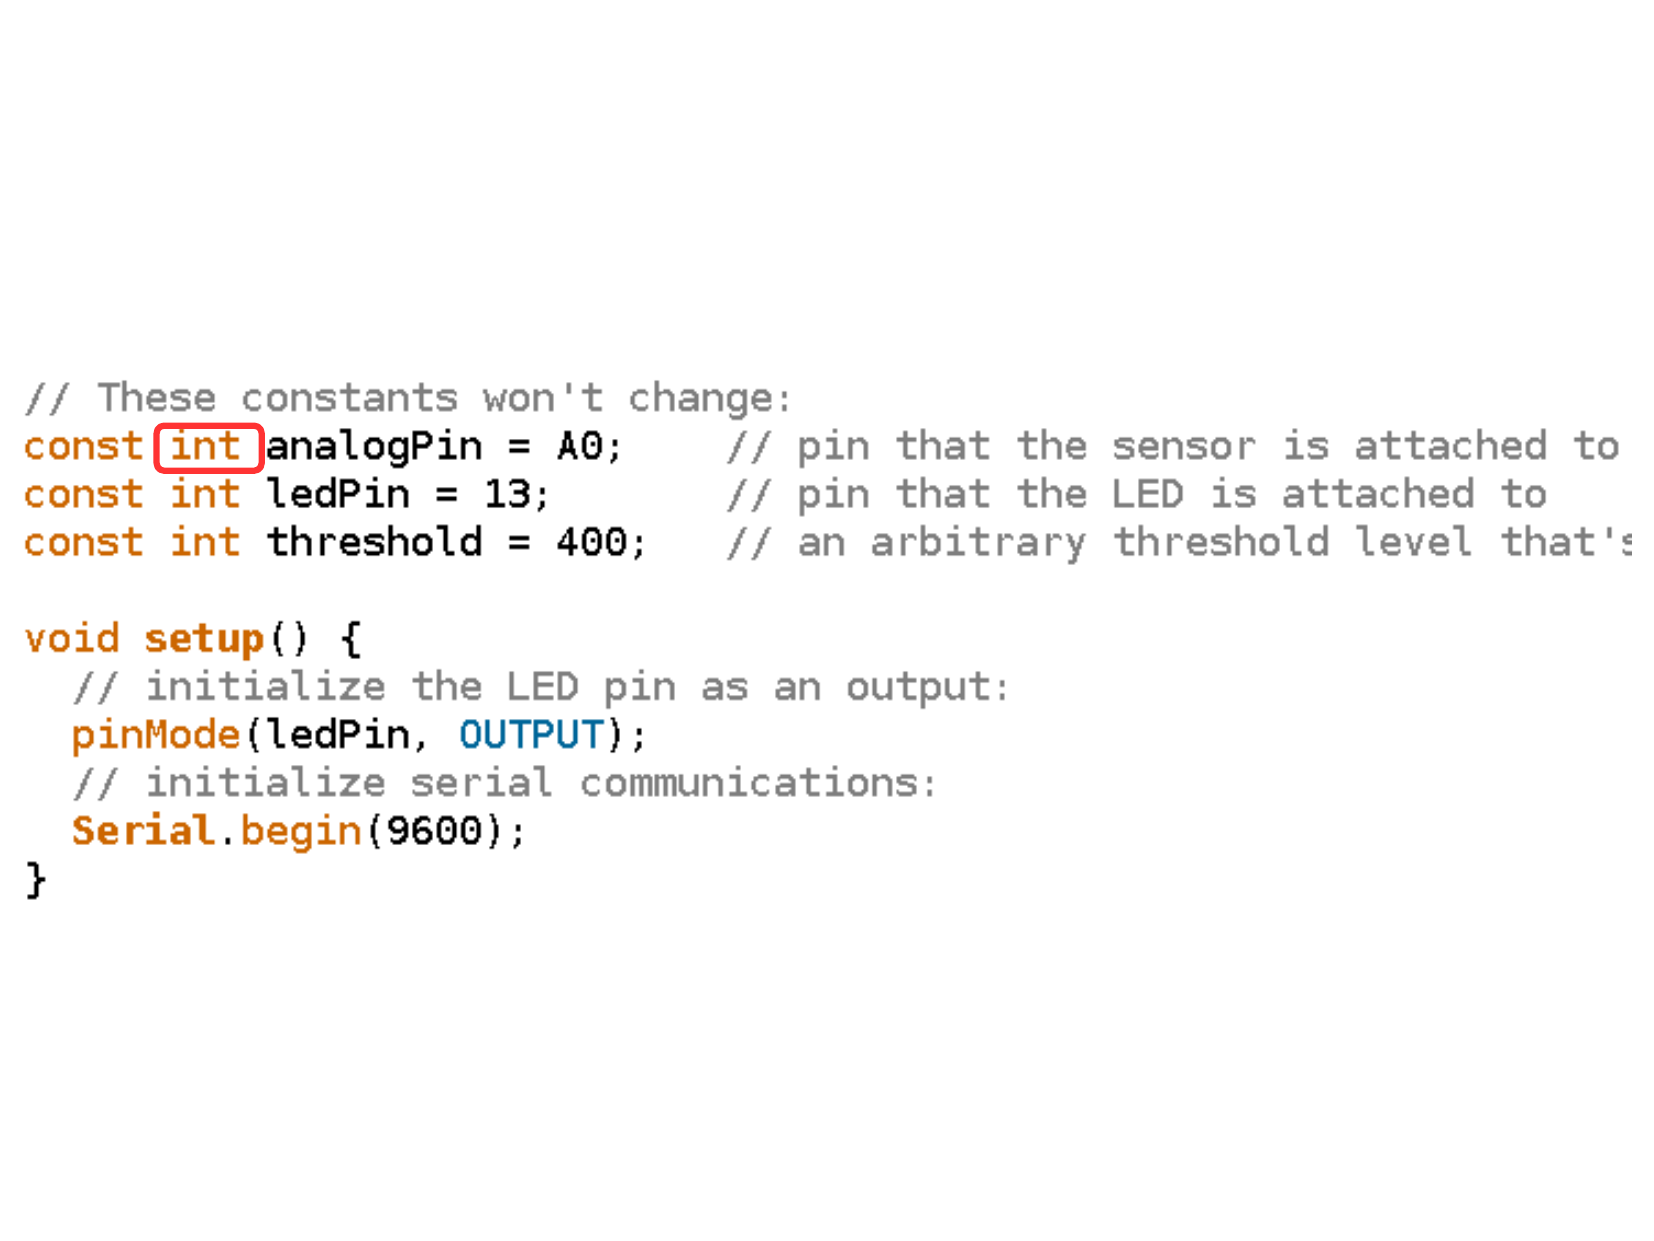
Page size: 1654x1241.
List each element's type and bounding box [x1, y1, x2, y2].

picture [15, 368, 1632, 916]
